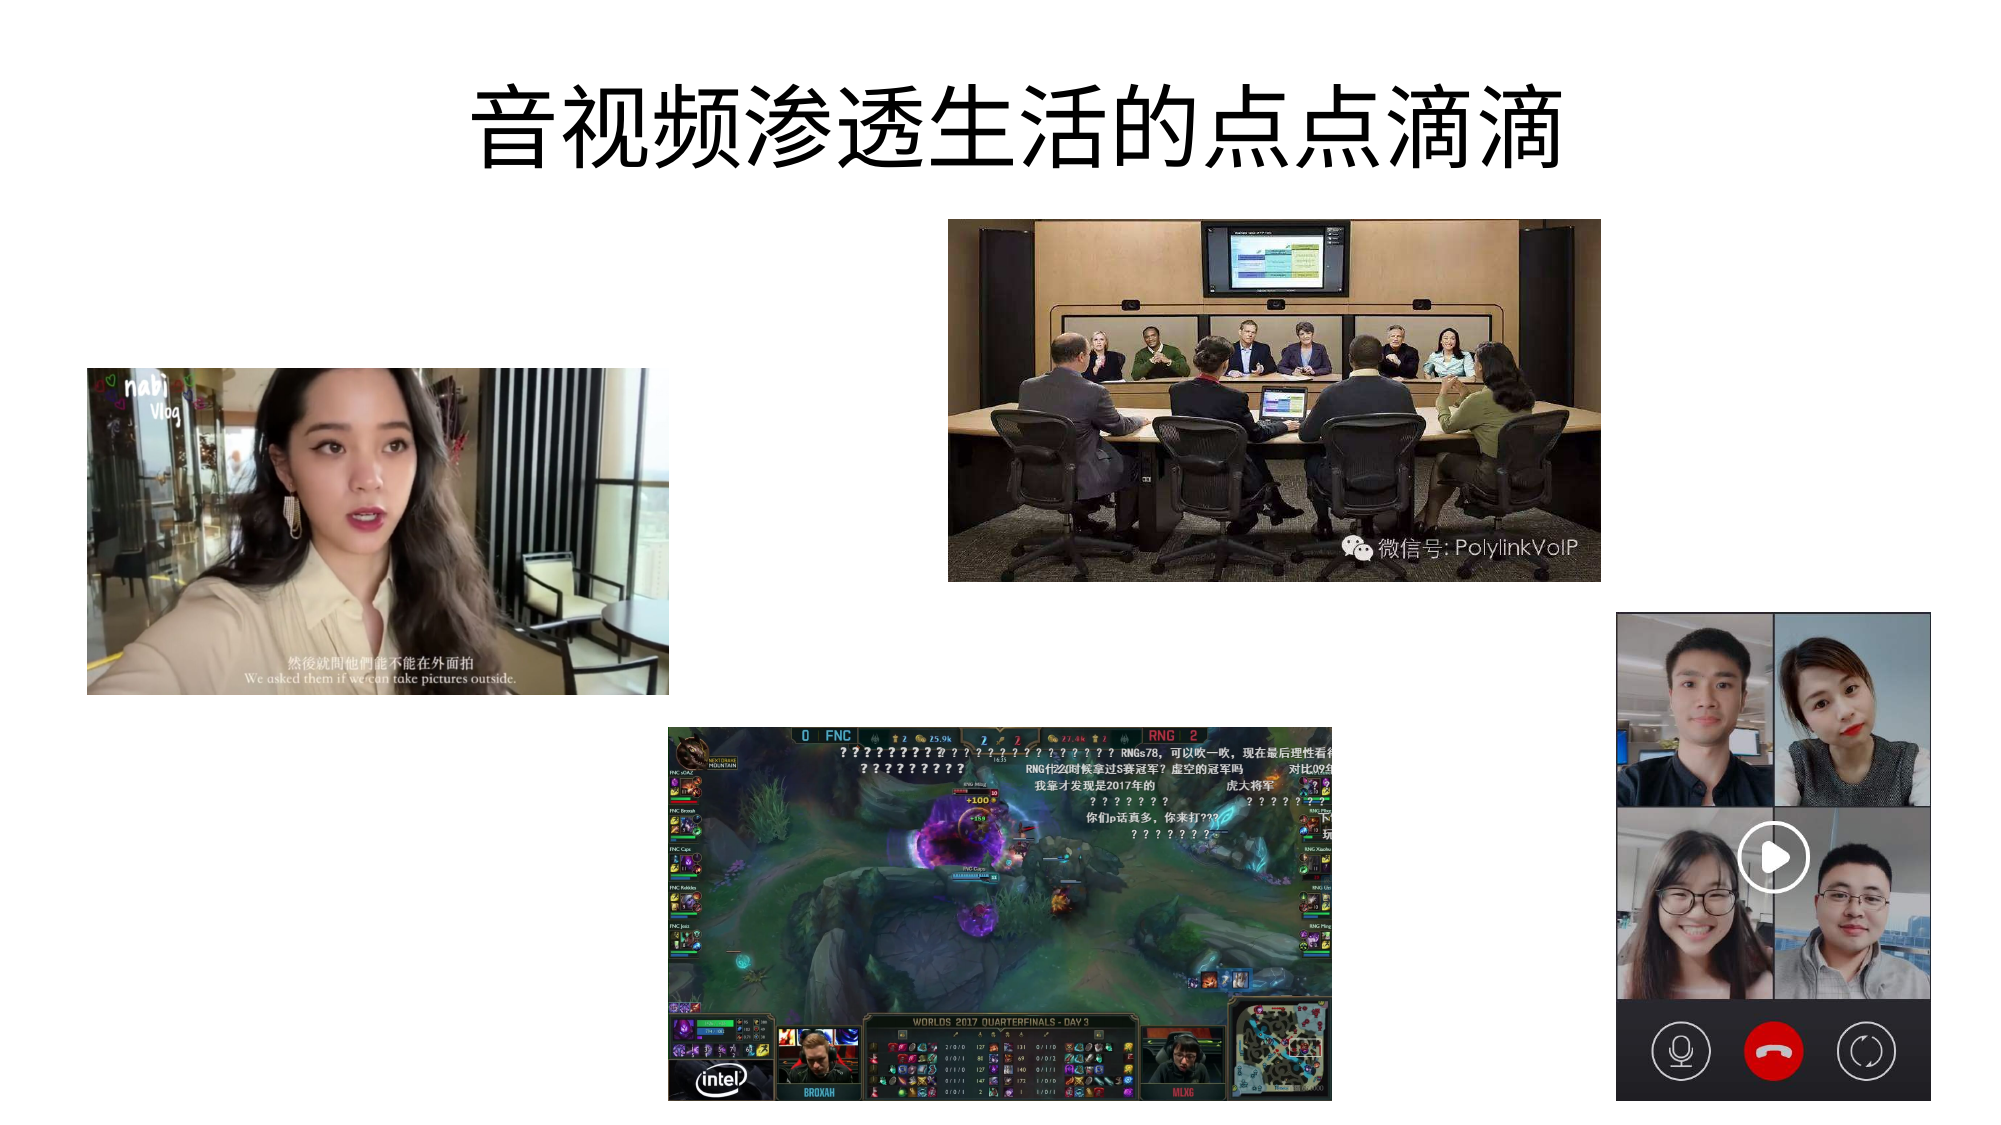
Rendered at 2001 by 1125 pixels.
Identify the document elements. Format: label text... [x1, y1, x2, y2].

picture [668, 727, 1332, 1101]
picture [948, 219, 1601, 582]
picture [87, 368, 669, 695]
picture [1616, 612, 1931, 1101]
title 音视频渗透生活的点点滴滴 [155, 23, 1881, 241]
